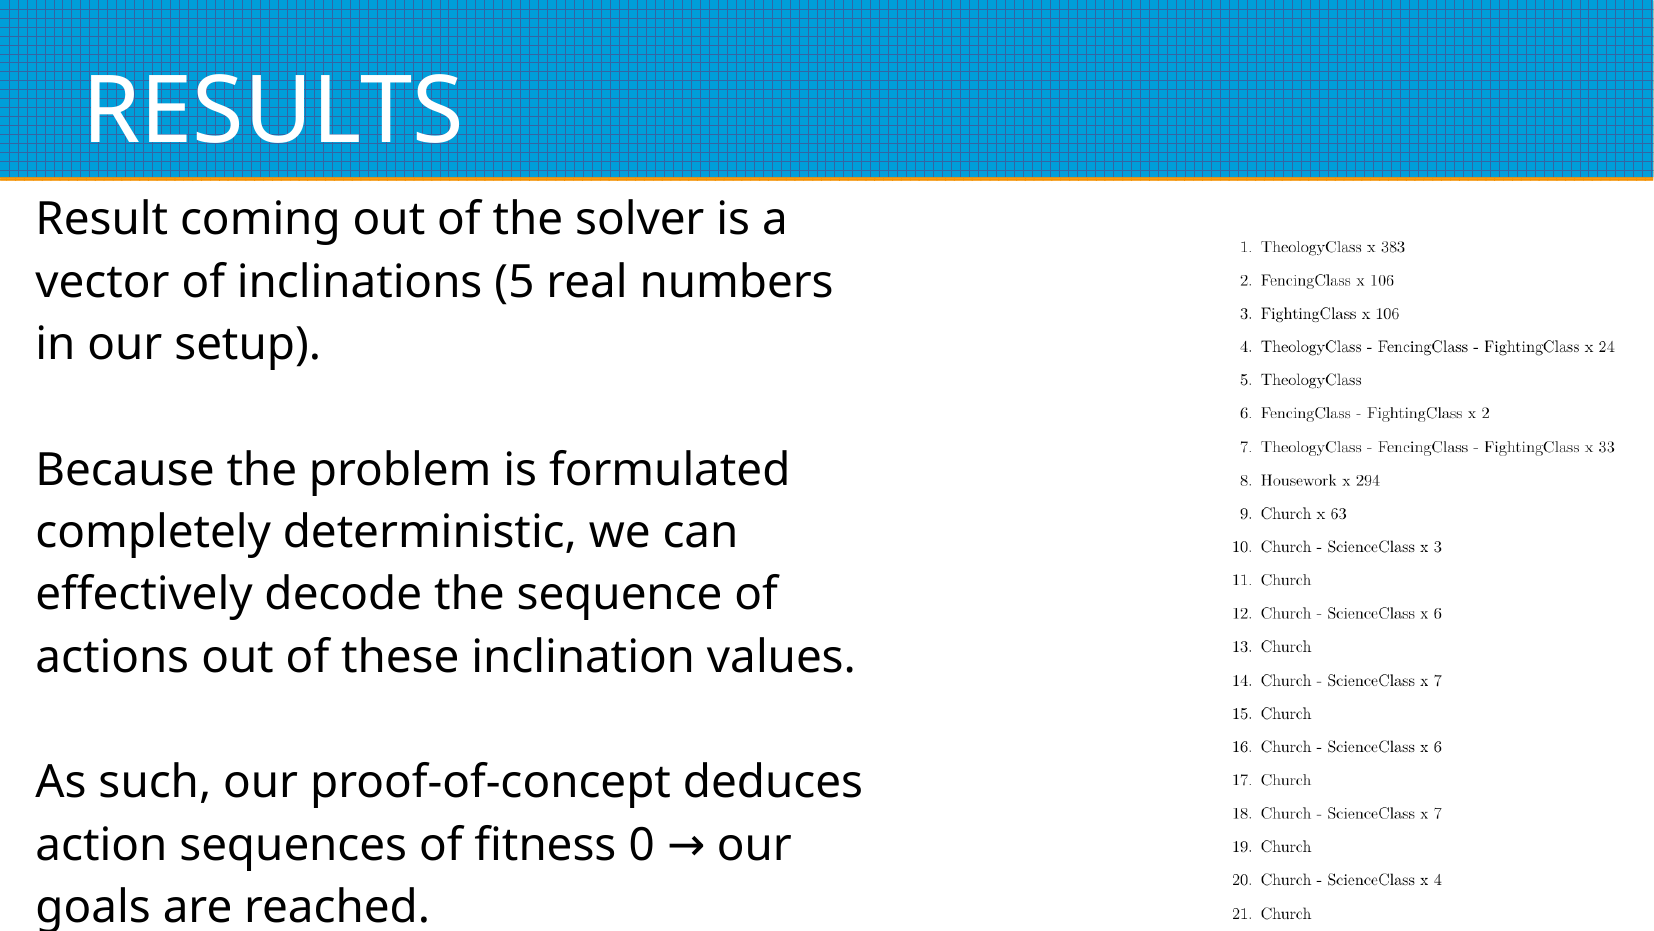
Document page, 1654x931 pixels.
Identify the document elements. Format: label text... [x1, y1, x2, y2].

picture [1210, 231, 1654, 931]
title RESULTS [82, 14, 1571, 171]
text_box Result coming out of the solver is a vector of inclinations (5 real numbers in our setup). Because the problem is formulated completely deterministic, we can effectively decode the sequence of actions out of these inclination values. As such, our proof-of-concept deduces action sequences of fitness 0 → our goals are reached. [29, 206, 886, 916]
